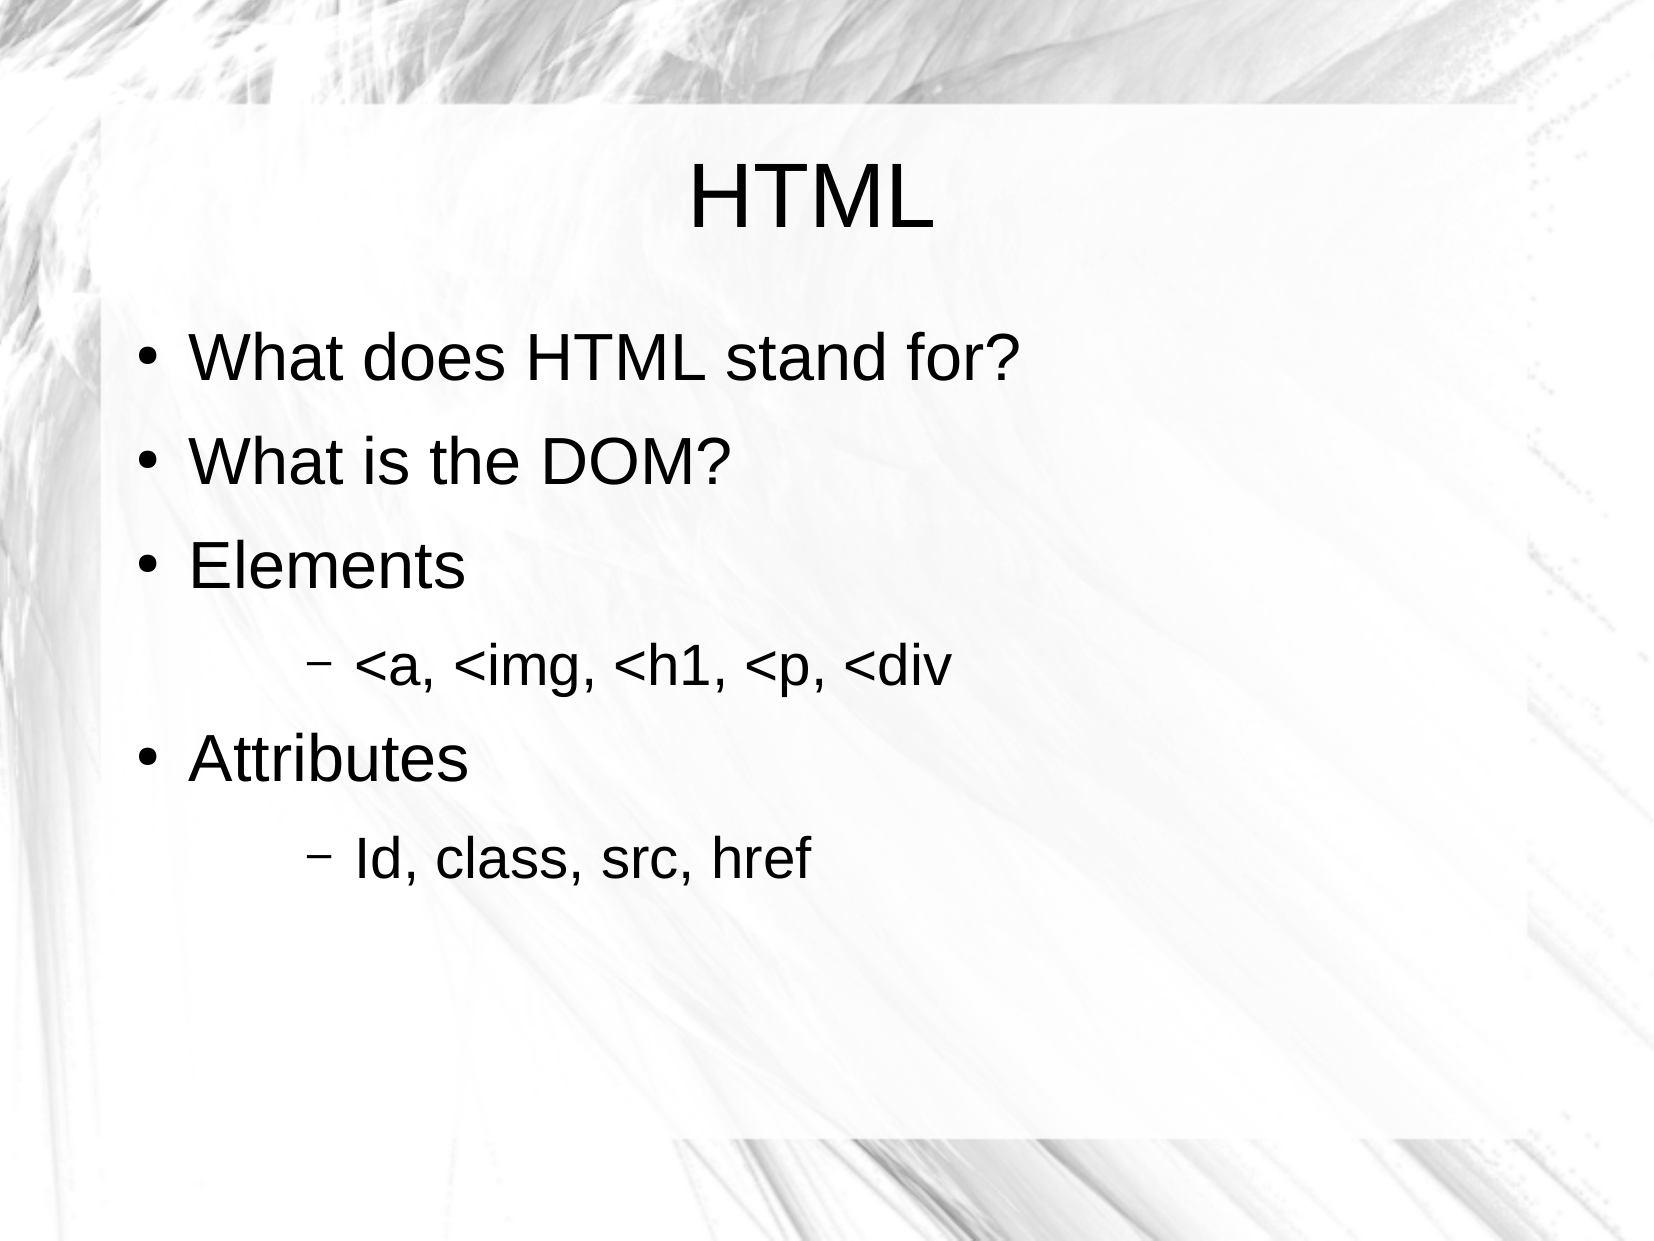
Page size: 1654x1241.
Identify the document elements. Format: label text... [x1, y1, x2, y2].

list What does HTML stand for? What is the DOM? Elements <a, <img, <h1, <p, <div Attributes Id, class, src, href [118, 319, 1571, 945]
picture [0, 0, 1654, 1241]
title HTML [118, 112, 1506, 281]
